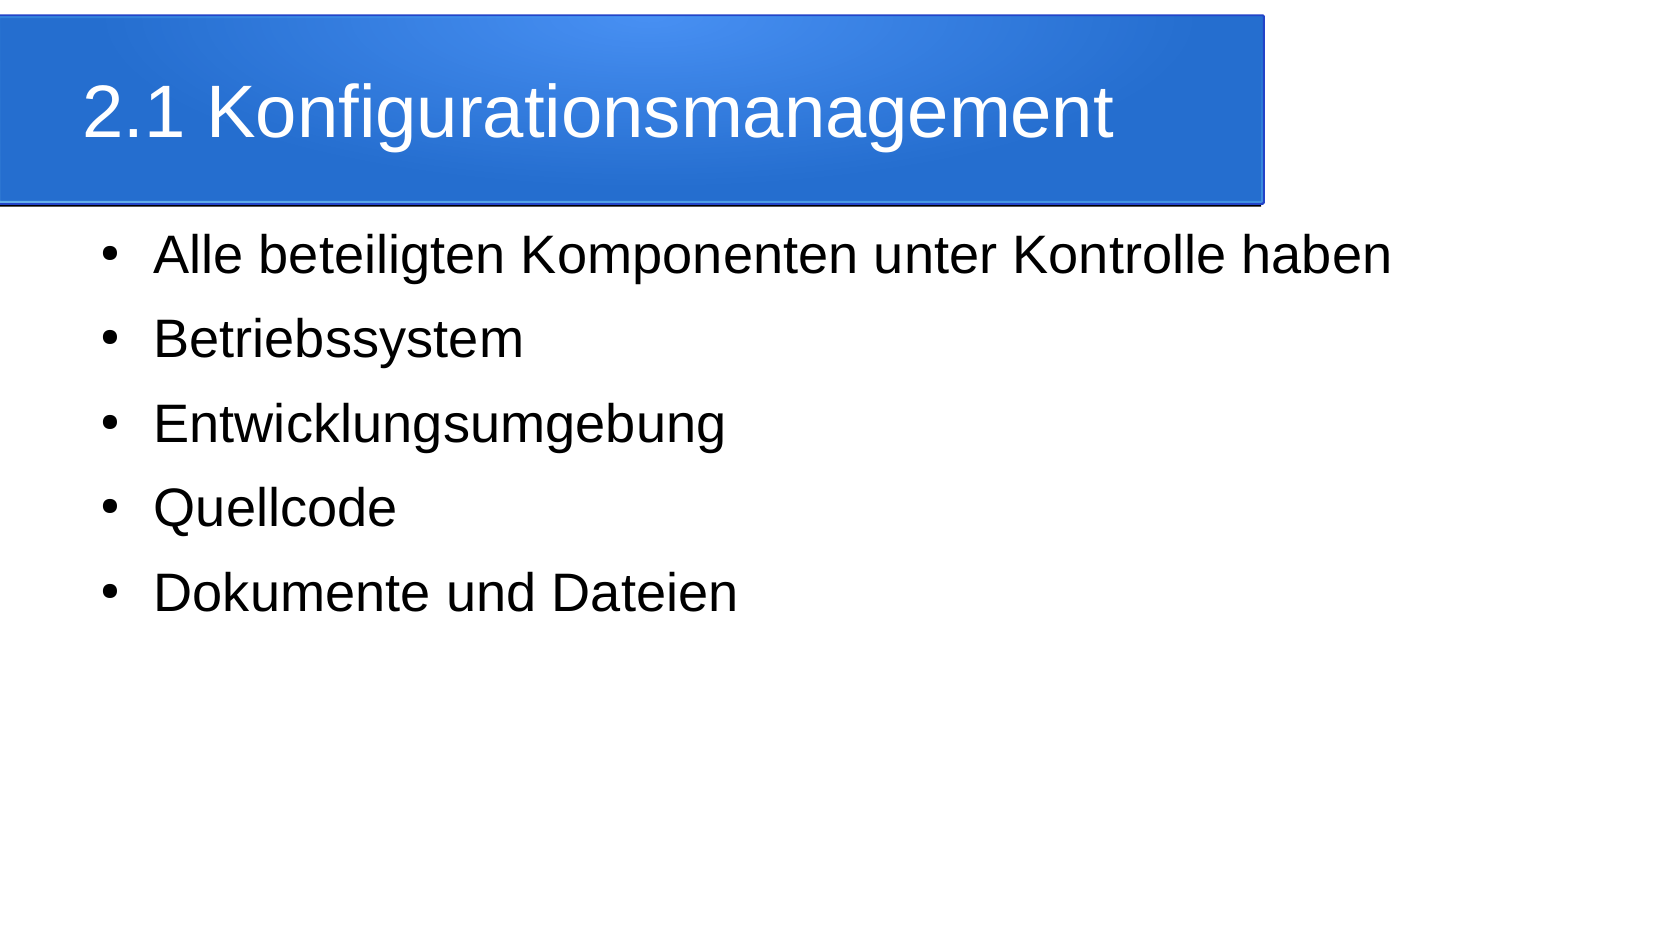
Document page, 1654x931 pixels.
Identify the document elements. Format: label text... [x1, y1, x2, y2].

list Alle beteiligten Komponenten unter Kontrolle haben Betriebssystem Entwicklungsumgebung Quellcode Dokumente und Dateien [82, 224, 1571, 764]
title 2.1 Konfigurationsmanagement [82, 35, 1235, 189]
